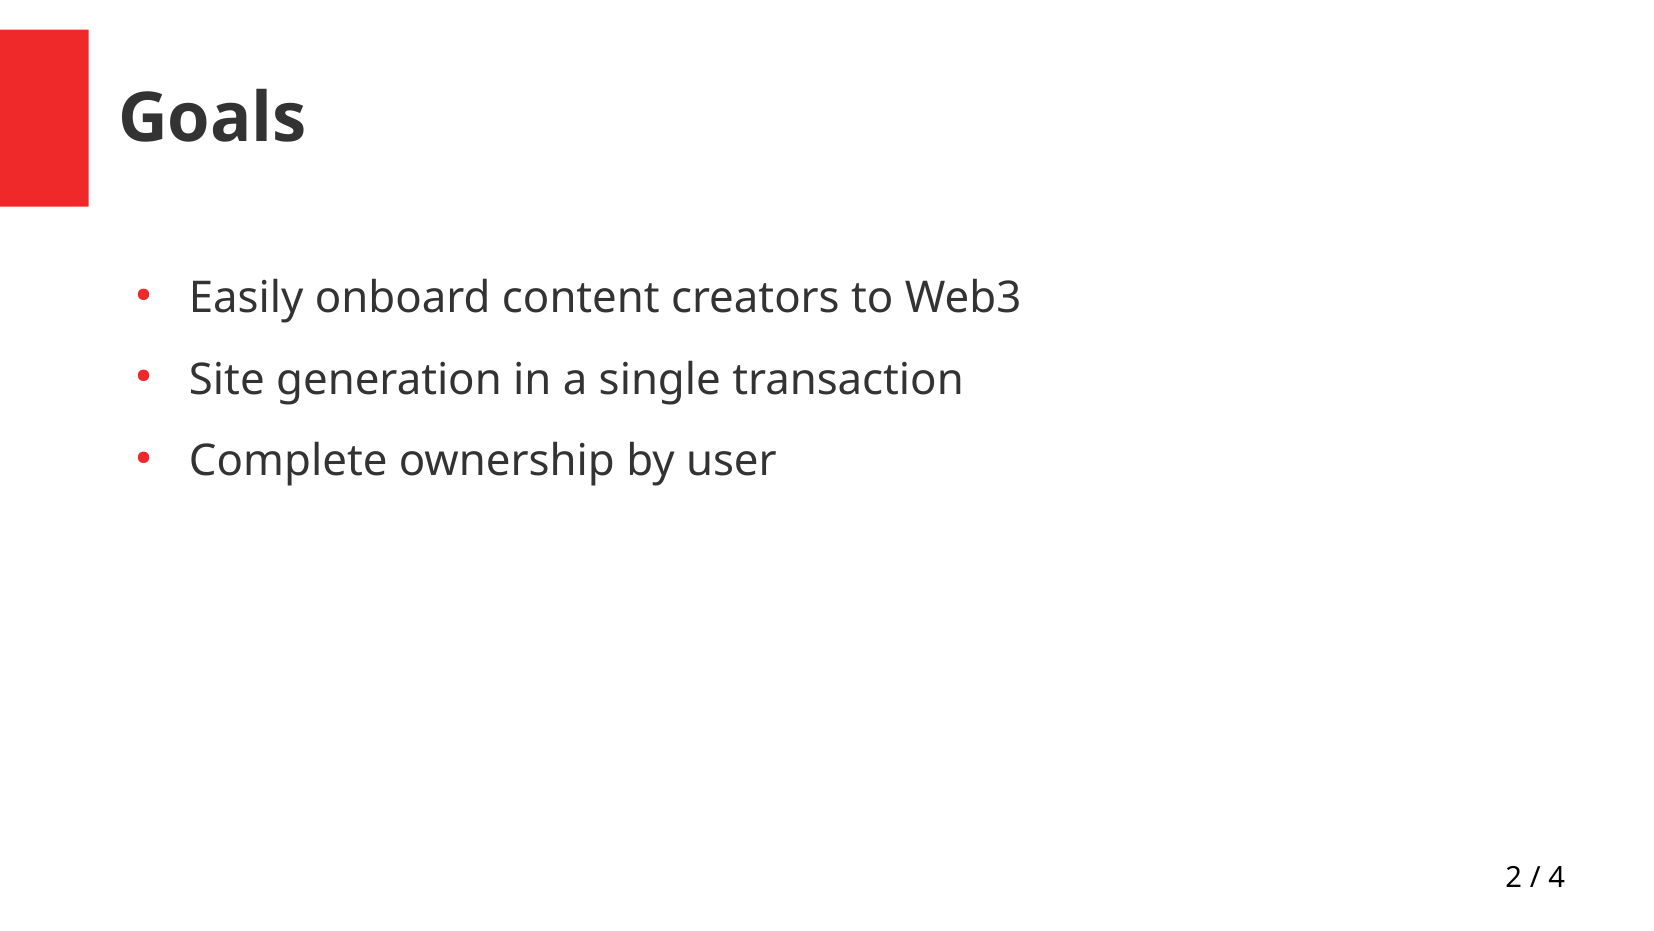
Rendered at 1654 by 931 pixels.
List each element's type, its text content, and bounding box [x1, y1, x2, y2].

title Goals [118, 37, 1571, 193]
list Easily onboard content creators to Web3 Site generation in a single transaction Complete ownership by user [118, 265, 1536, 806]
